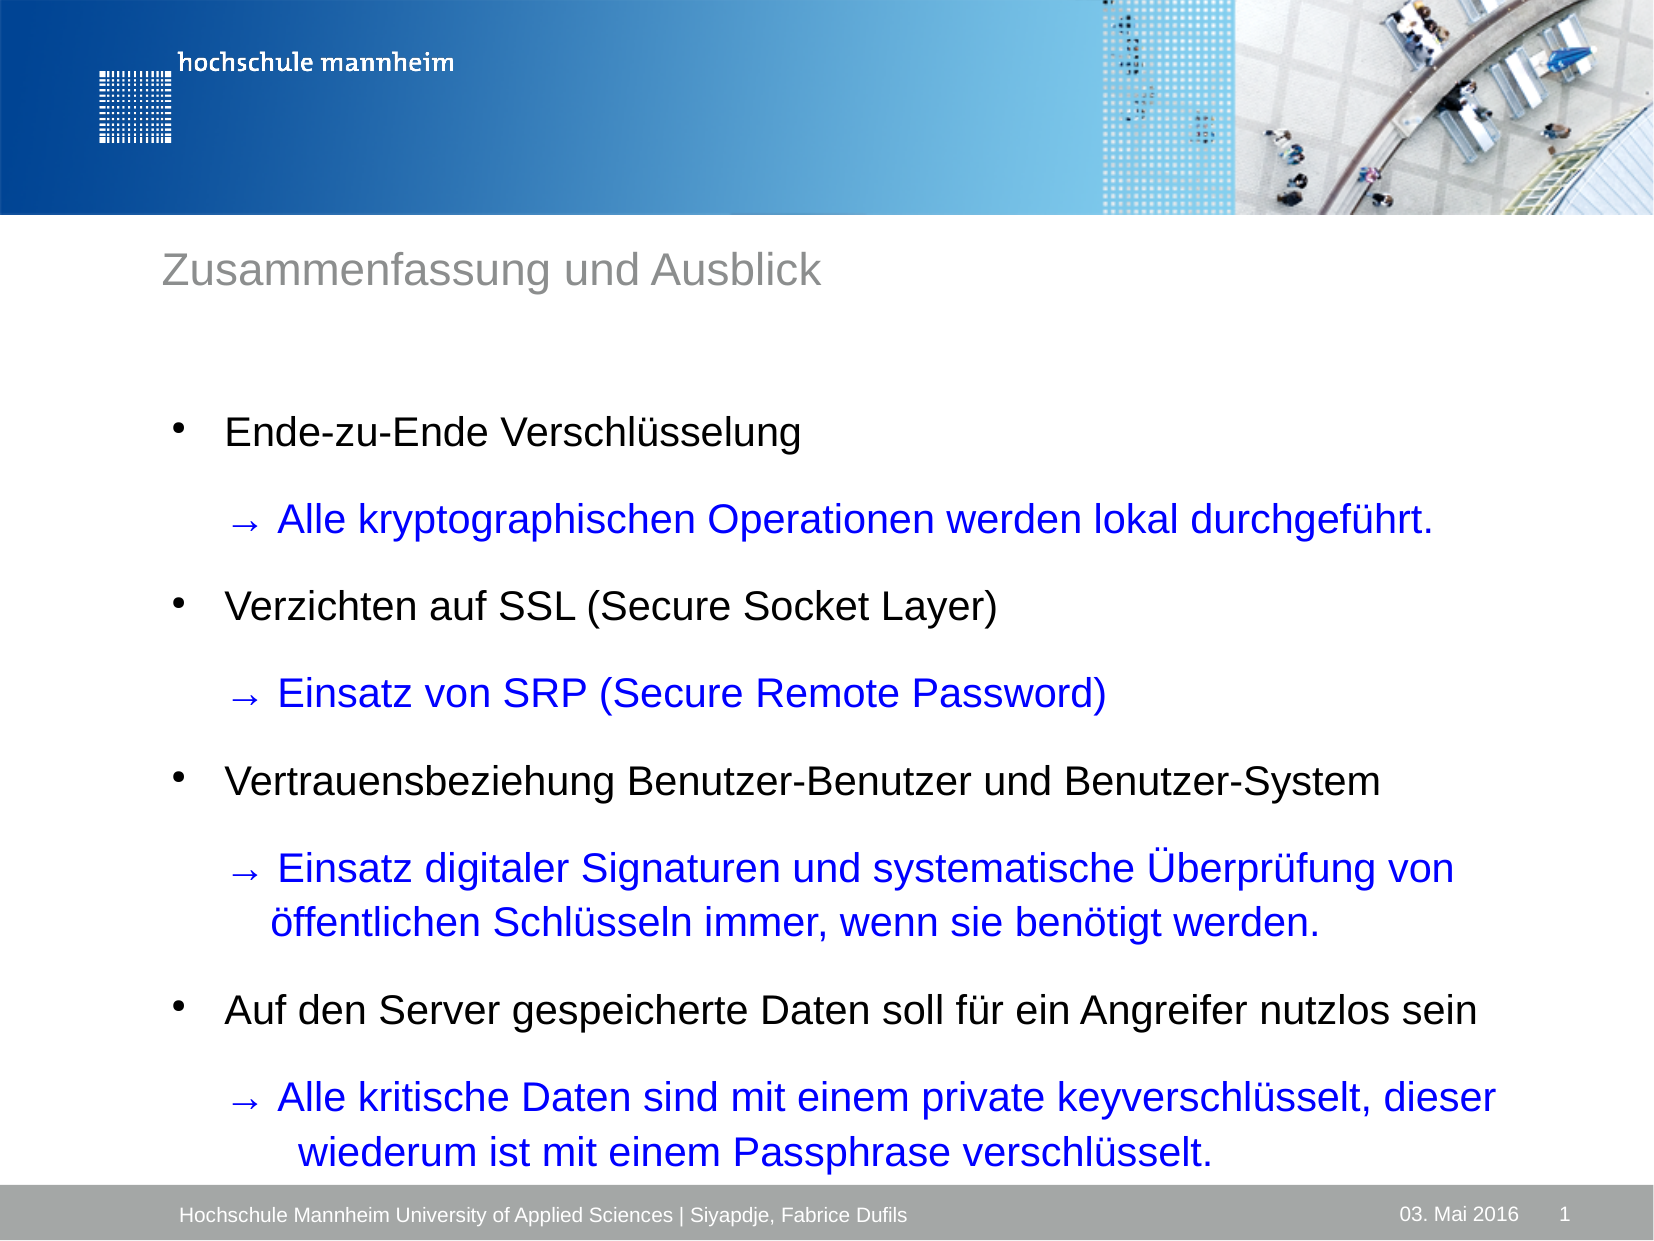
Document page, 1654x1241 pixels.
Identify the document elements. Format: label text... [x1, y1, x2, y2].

text_box Zusammenfassung und Ausblick [146, 236, 1016, 405]
picture [0, 0, 1654, 215]
list Ende-zu-Ende Verschlüsselung → Alle kryptographischen Operationen werden lokal durchgeführt. Verzichten auf SSL (Secure Socket Layer) → Einsatz von SRP (Secure Remote Password) Vertrauensbeziehung Benutzer-Benutzer und Benutzer-System → Einsatz digitaler Signaturen und systematische Überprüfung von öffentlichen Schlüsseln immer, wenn sie benötigt werden. Auf den Server gespeicherte Daten soll für ein Angreifer nutzlos sein → Alle kritische Daten sind mit einem private keyverschlüsselt, dieser wiederum ist mit einem Passphrase verschlüsselt. [153, 317, 1547, 969]
footer Hochschule Mannheim University of Applied Sciences | Siyapdje, Fabrice Dufils [179, 1198, 1192, 1227]
slide_number 03. Mai 2016 1 [1204, 1198, 1571, 1227]
